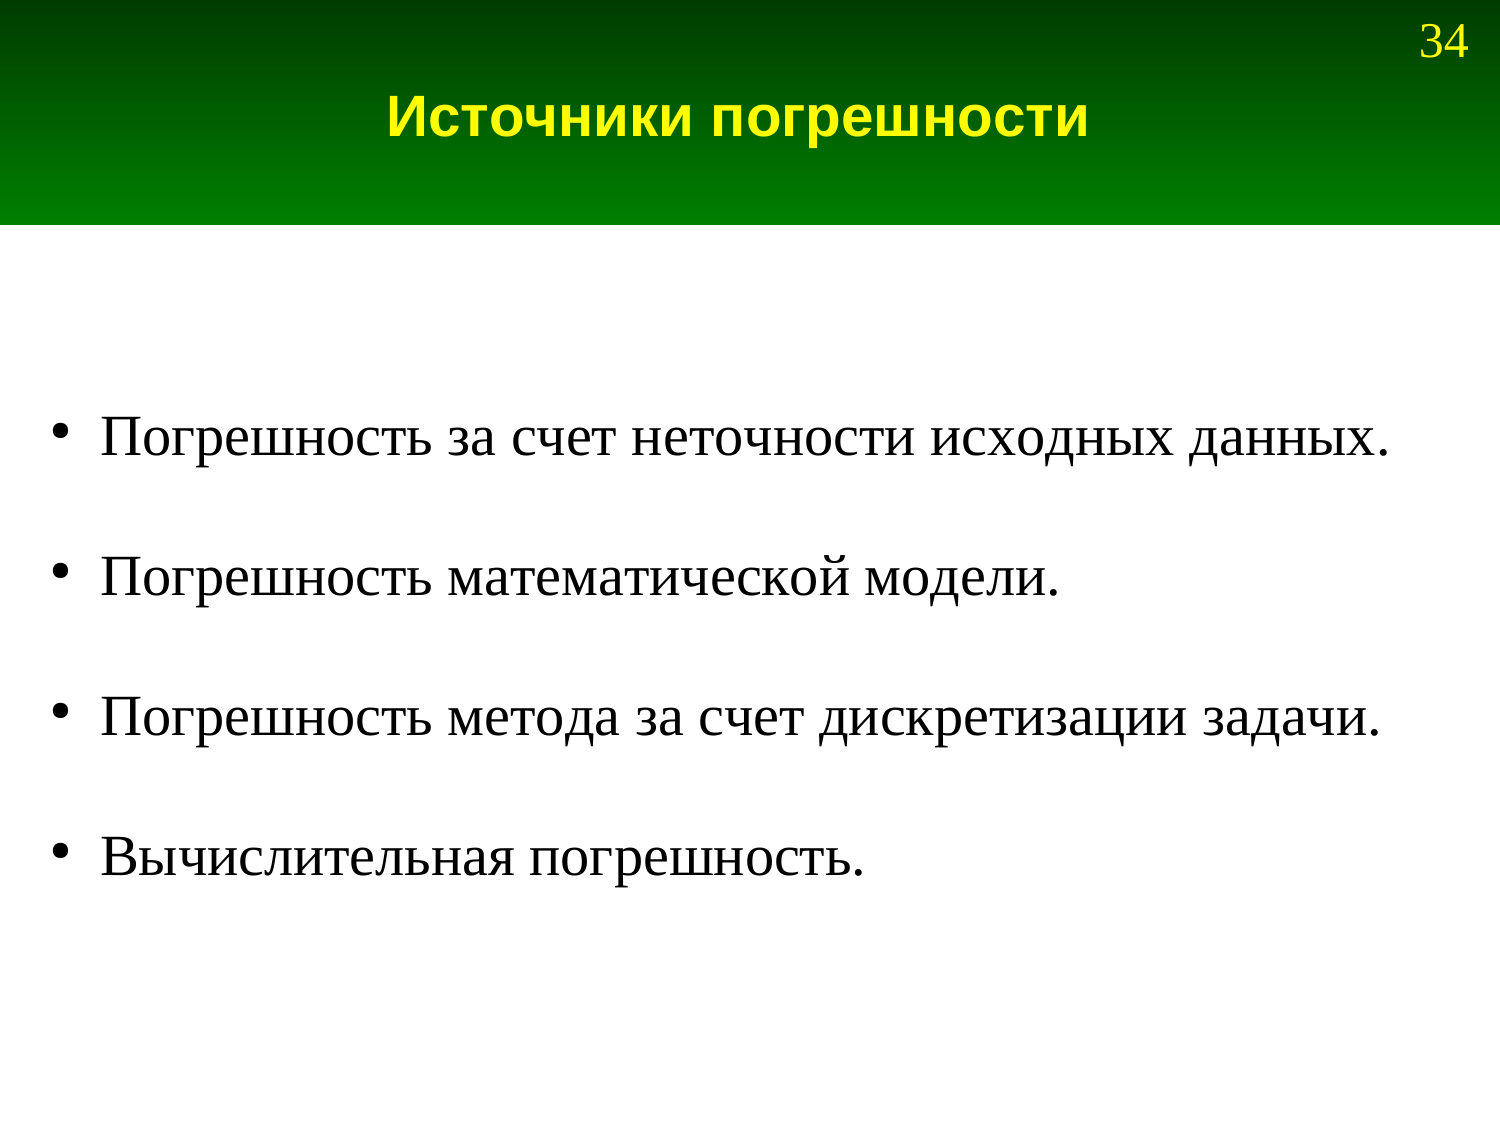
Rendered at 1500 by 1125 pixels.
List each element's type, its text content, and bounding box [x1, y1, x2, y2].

text_box Погрешность за счет неточности исходных данных. Погрешность математической модели. Погрешность метода за счет дискретизации задачи. Вычислительная погрешность. [35, 389, 1465, 922]
title Источники погрешности [88, 18, 1389, 207]
